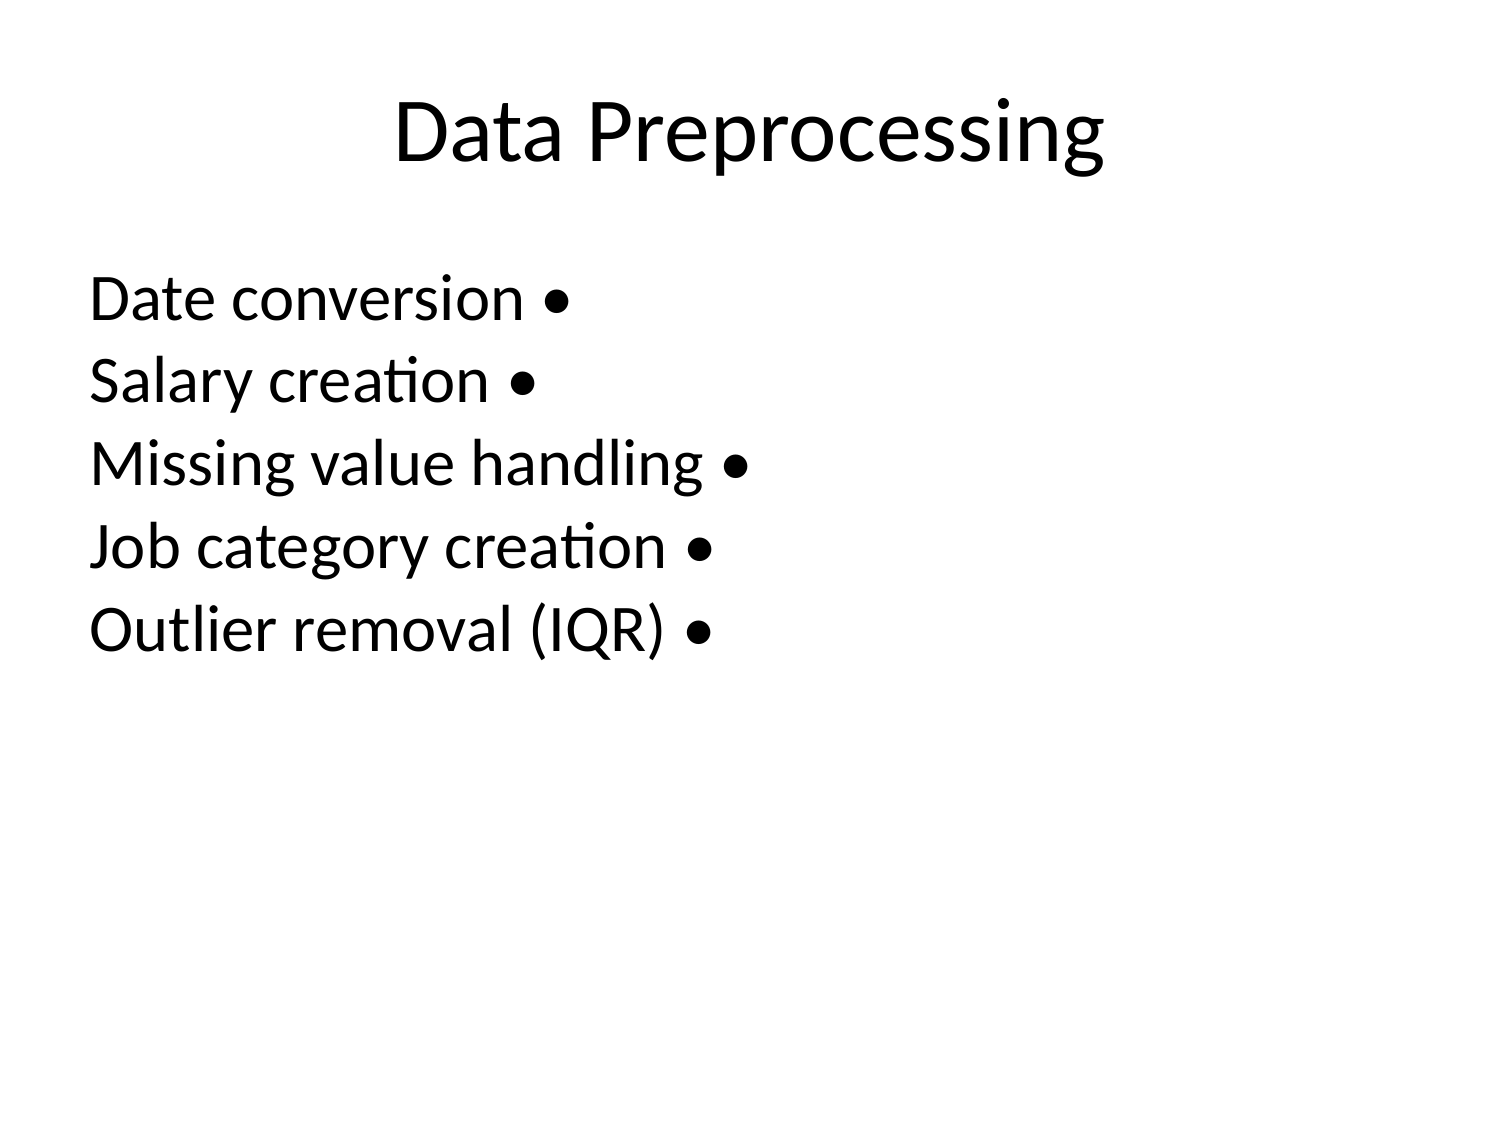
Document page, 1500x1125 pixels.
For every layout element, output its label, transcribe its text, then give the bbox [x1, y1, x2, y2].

text_box • Date conversion • Salary creation • Missing value handling • Job category creation • Outlier removal (IQR) [75, 262, 1426, 1005]
text_box Data Preprocessing [75, 45, 1426, 233]
